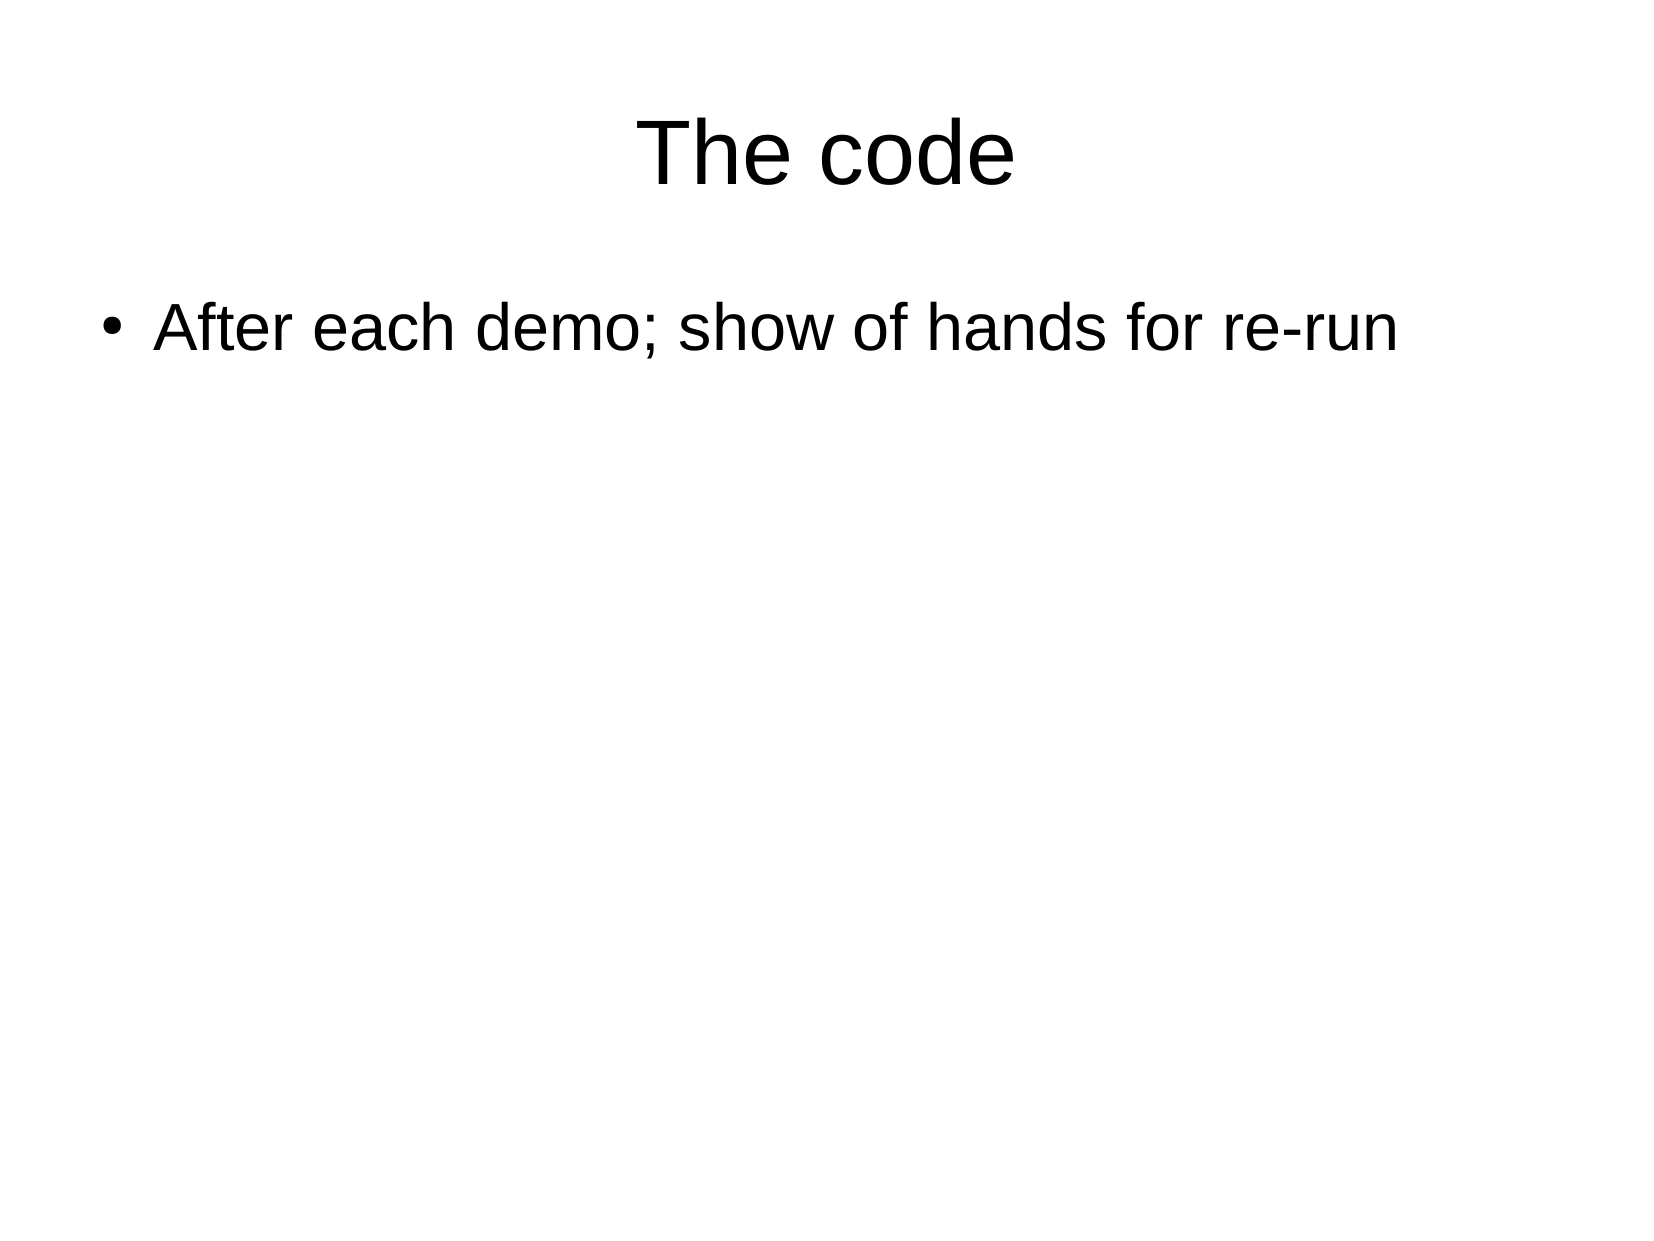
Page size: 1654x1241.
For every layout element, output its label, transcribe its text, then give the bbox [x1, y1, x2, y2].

list After each demo; show of hands for re-run [82, 290, 1571, 1109]
title The code [82, 49, 1571, 257]
